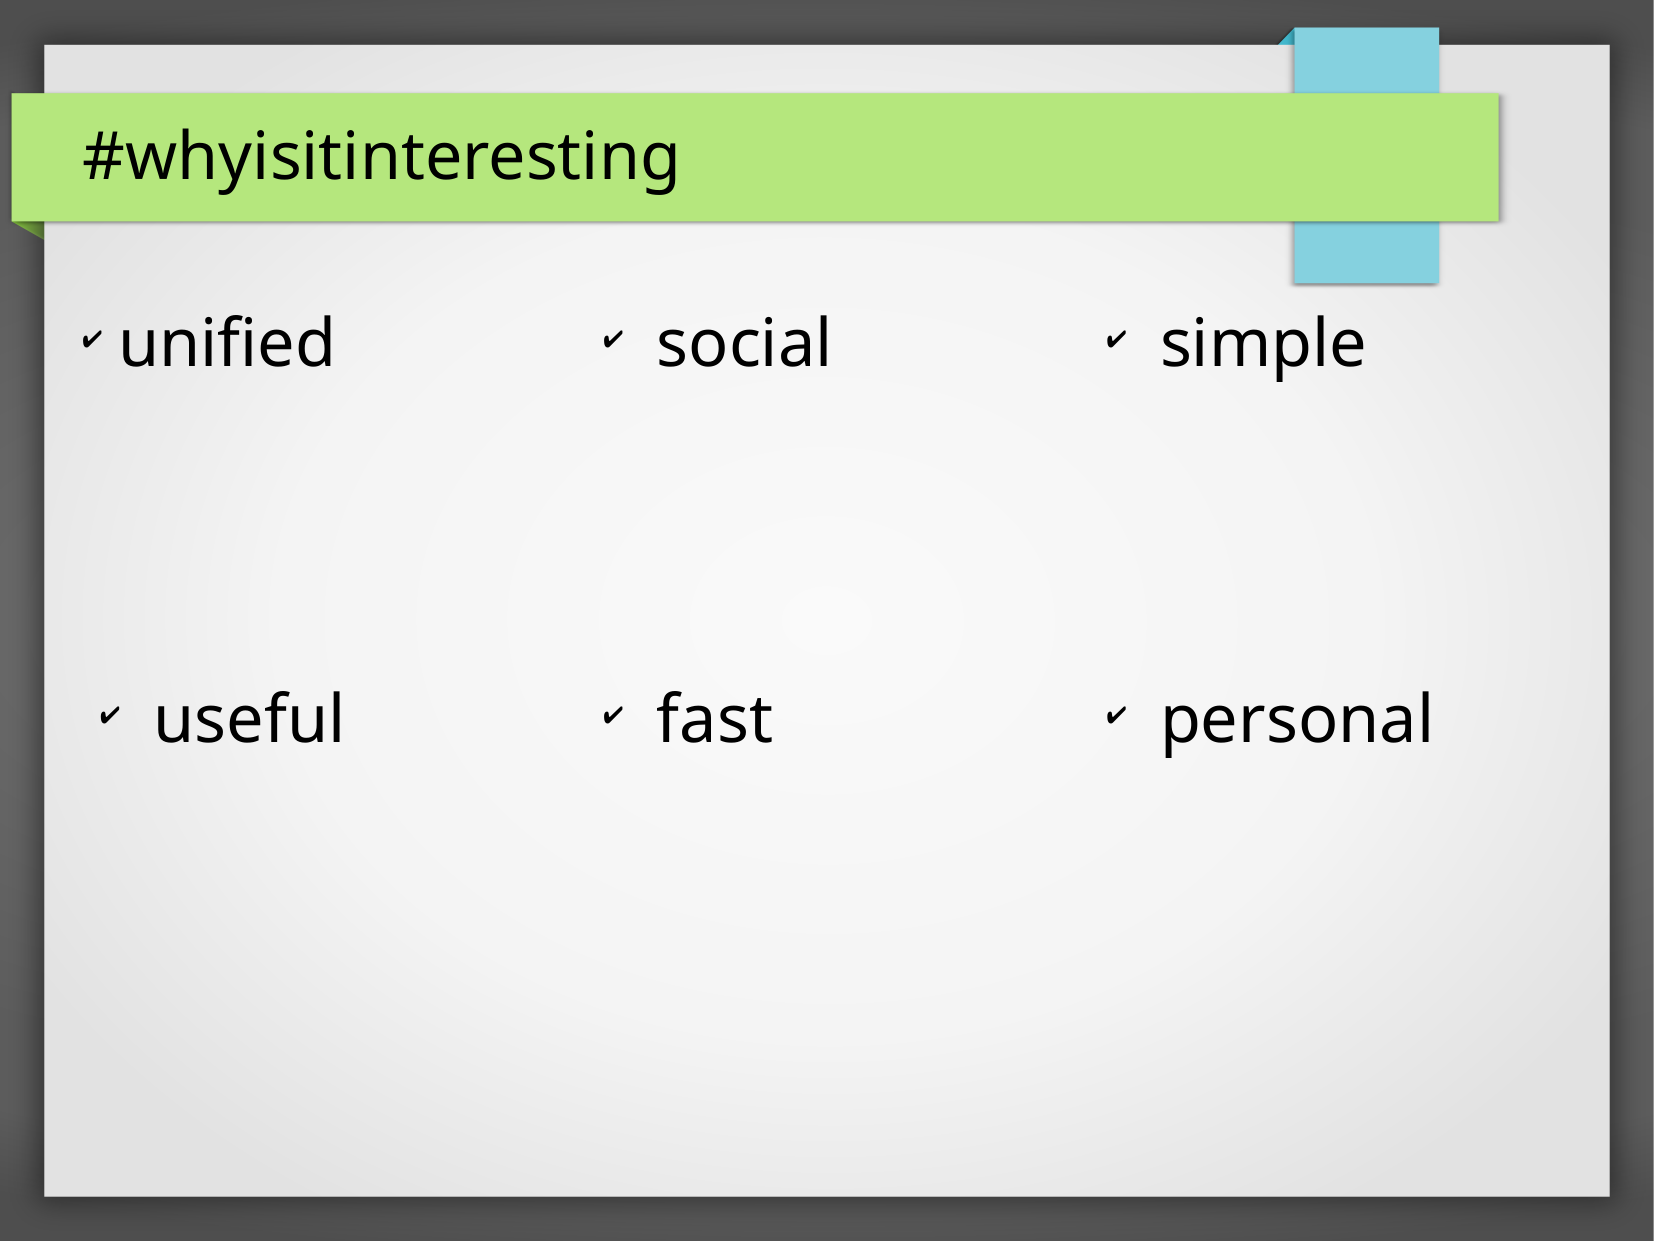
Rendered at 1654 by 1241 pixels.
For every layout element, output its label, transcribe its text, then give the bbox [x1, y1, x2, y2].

picture [0, 0, 1654, 1241]
list fast [585, 670, 1066, 1015]
title #whyisitinteresting [82, 94, 1264, 213]
list social [585, 295, 1066, 639]
list simple [1089, 295, 1569, 639]
list personal [1089, 670, 1569, 1015]
list useful [82, 670, 562, 1015]
list unified [82, 295, 562, 639]
